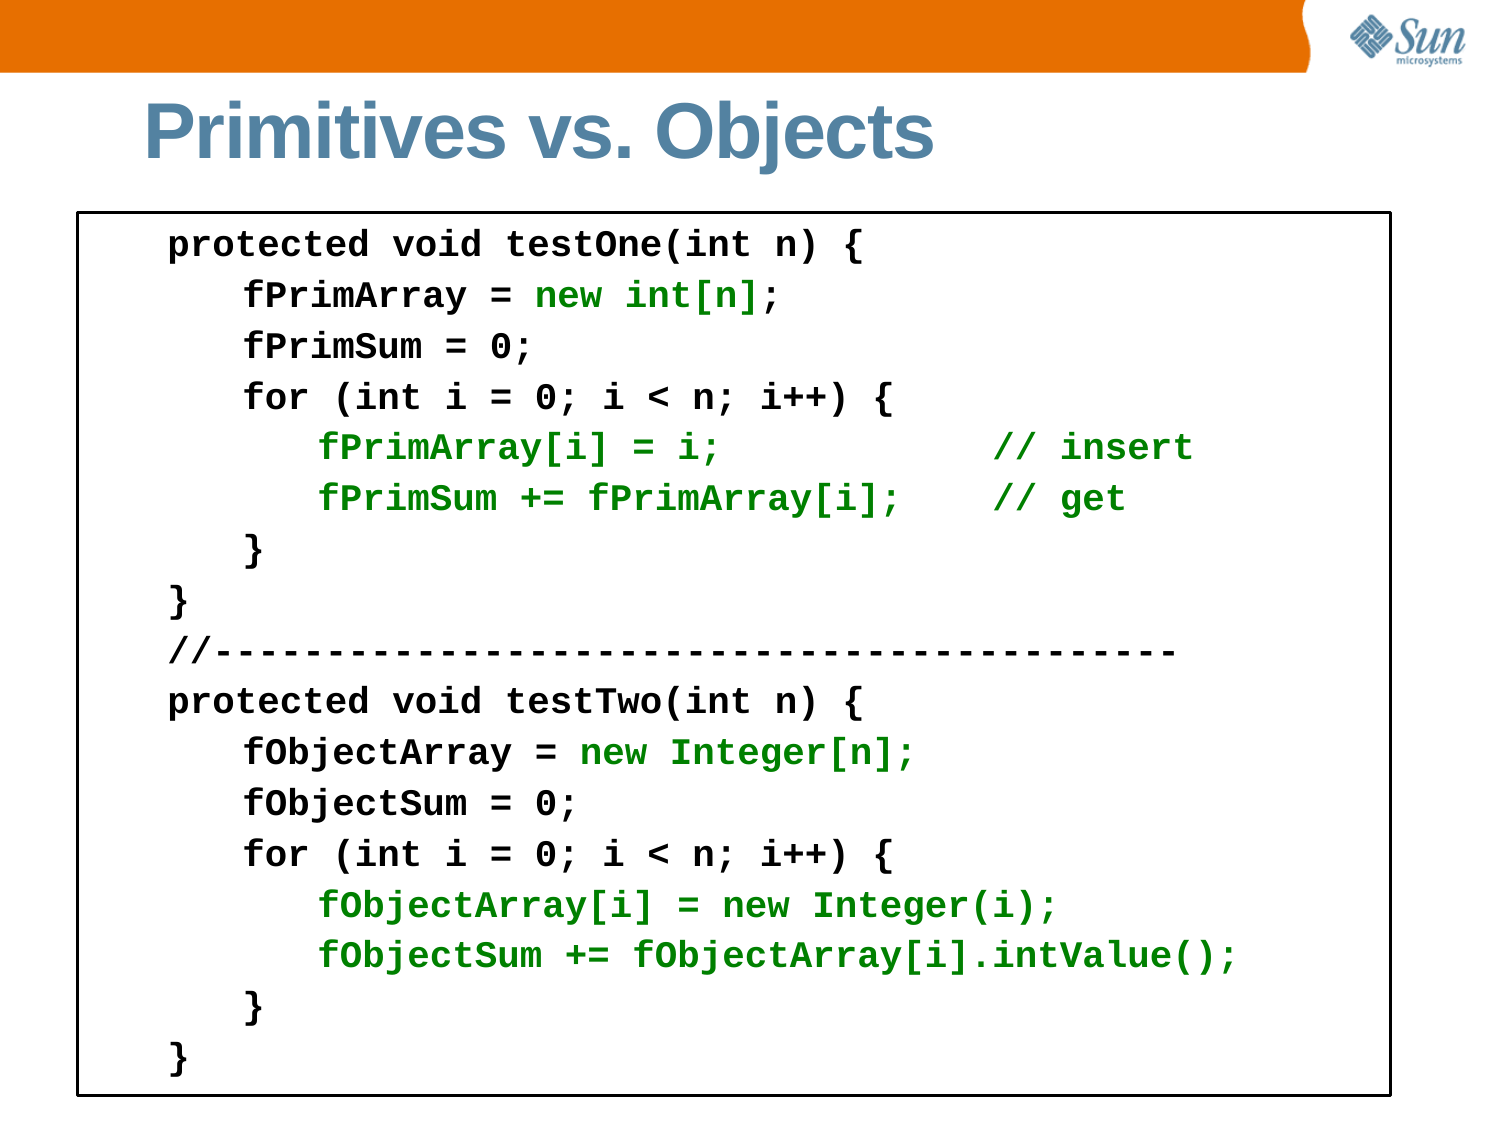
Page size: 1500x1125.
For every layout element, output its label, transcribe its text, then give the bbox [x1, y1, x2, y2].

text_box protected void testOne(int n) { fPrimArray = new int[n]; fPrimSum = 0; for (int i = 0; i < n; i++) { fPrimArray[i] = i; // insert fPrimSum += fPrimArray[i]; // get } } //------------------------------------------- protected void testTwo(int n) { fObjectArray = new Integer[n]; fObjectSum = 0; for (int i = 0; i < n; i++) { fObjectArray[i] = new Integer(i); fObjectSum += fObjectArray[i].intValue(); } } [77, 212, 1391, 1096]
picture [0, 0, 1500, 75]
title Primitives vs. Objects [143, 94, 1466, 216]
